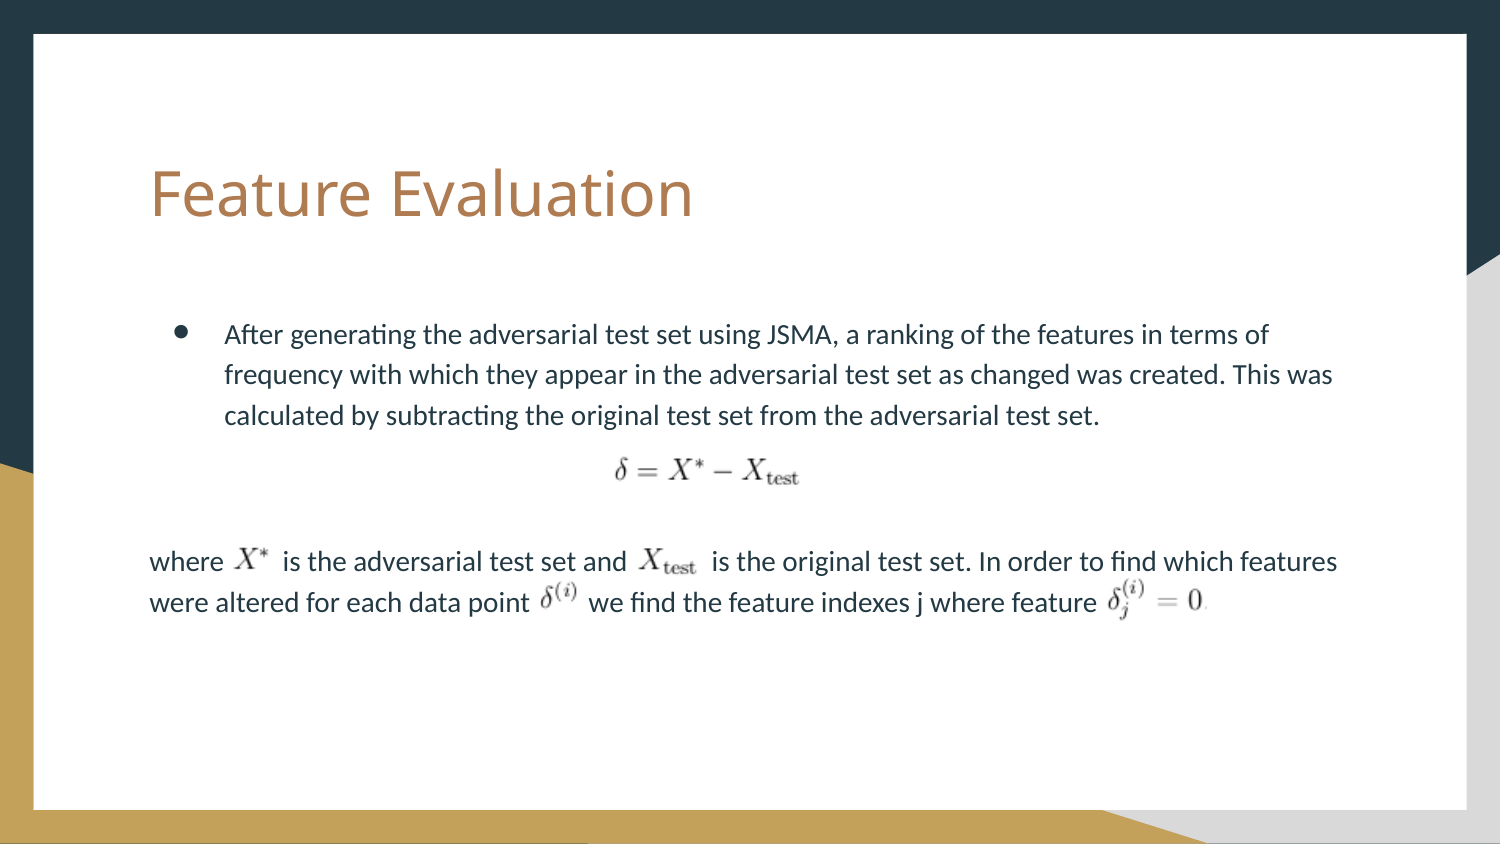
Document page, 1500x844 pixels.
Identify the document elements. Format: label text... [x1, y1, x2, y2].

picture [232, 545, 273, 582]
picture [540, 581, 578, 619]
list After generating the adversarial test set using JSMA, a ranking of the features in terms of frequency with which they appear in the adversarial test set as changed was created. This was calculated by subtracting the original test set from the adversarial test set. where is the adversarial test set and is the original test set. In order to find which features were altered for each data point we find the feature indexes j where feature [134, 295, 1366, 697]
picture [638, 547, 703, 579]
title Feature Evaluation [134, 138, 1366, 295]
picture [610, 454, 804, 493]
picture [1106, 578, 1207, 622]
